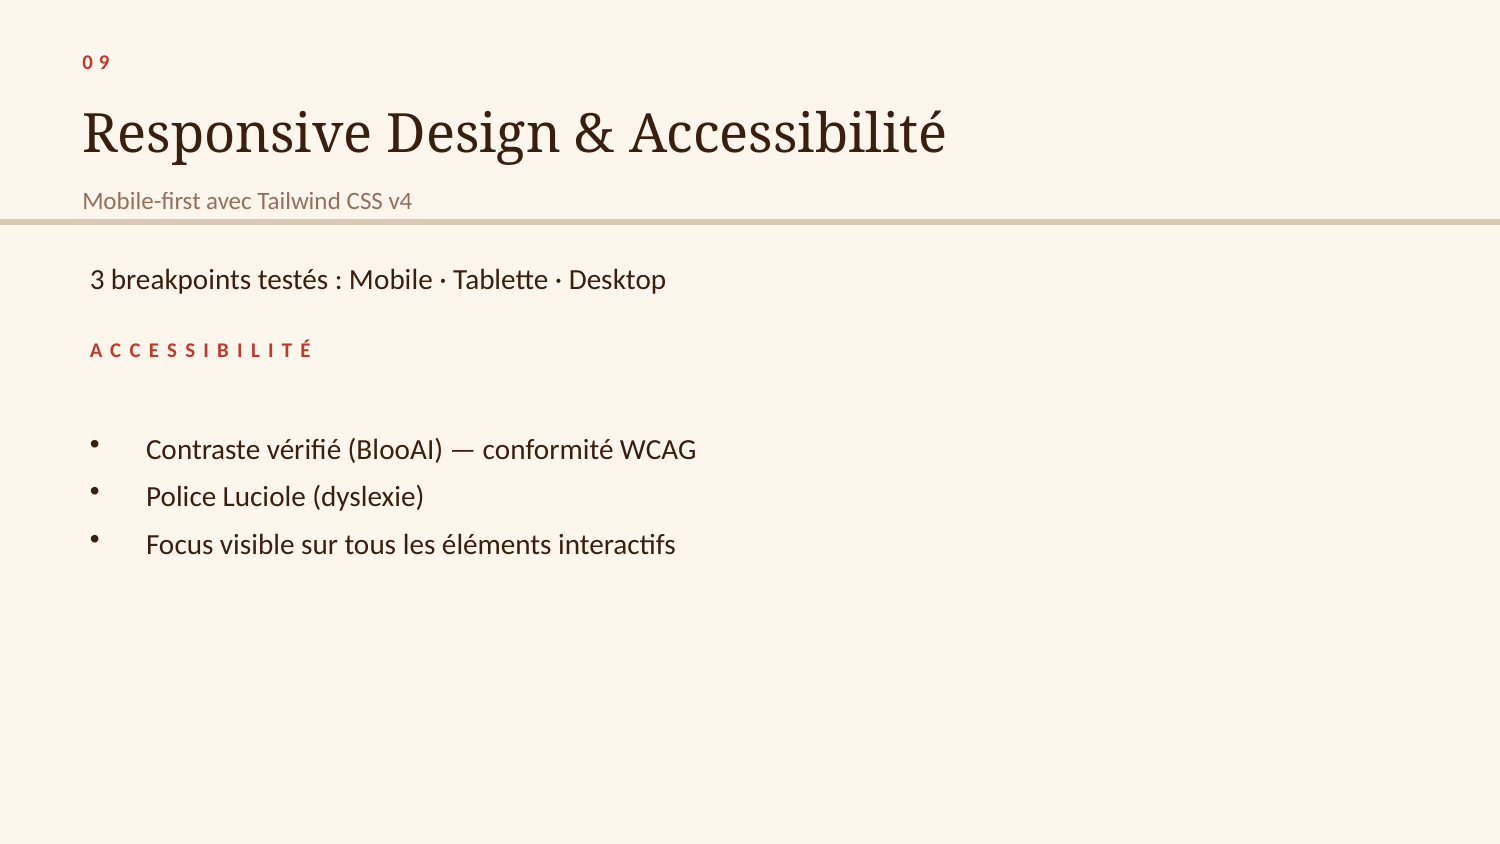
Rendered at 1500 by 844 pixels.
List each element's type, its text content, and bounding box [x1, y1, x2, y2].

text_box Contraste vérifié (BlooAI) — conformité WCAG Police Luciole (dyslexie) Focus visible sur tous les éléments interactifs [74, 382, 1425, 608]
text_box 09 [67, 41, 218, 80]
text_box [0, 0, 1500, 225]
text_box Responsive Design & Accessibilité [67, 82, 1433, 176]
text_box ACCESSIBILITÉ [74, 330, 825, 368]
text_box Mobile-first avec Tailwind CSS v4 [67, 176, 1433, 222]
text_box 3 breakpoints testés : Mobile · Tablette · Desktop [74, 247, 1425, 308]
